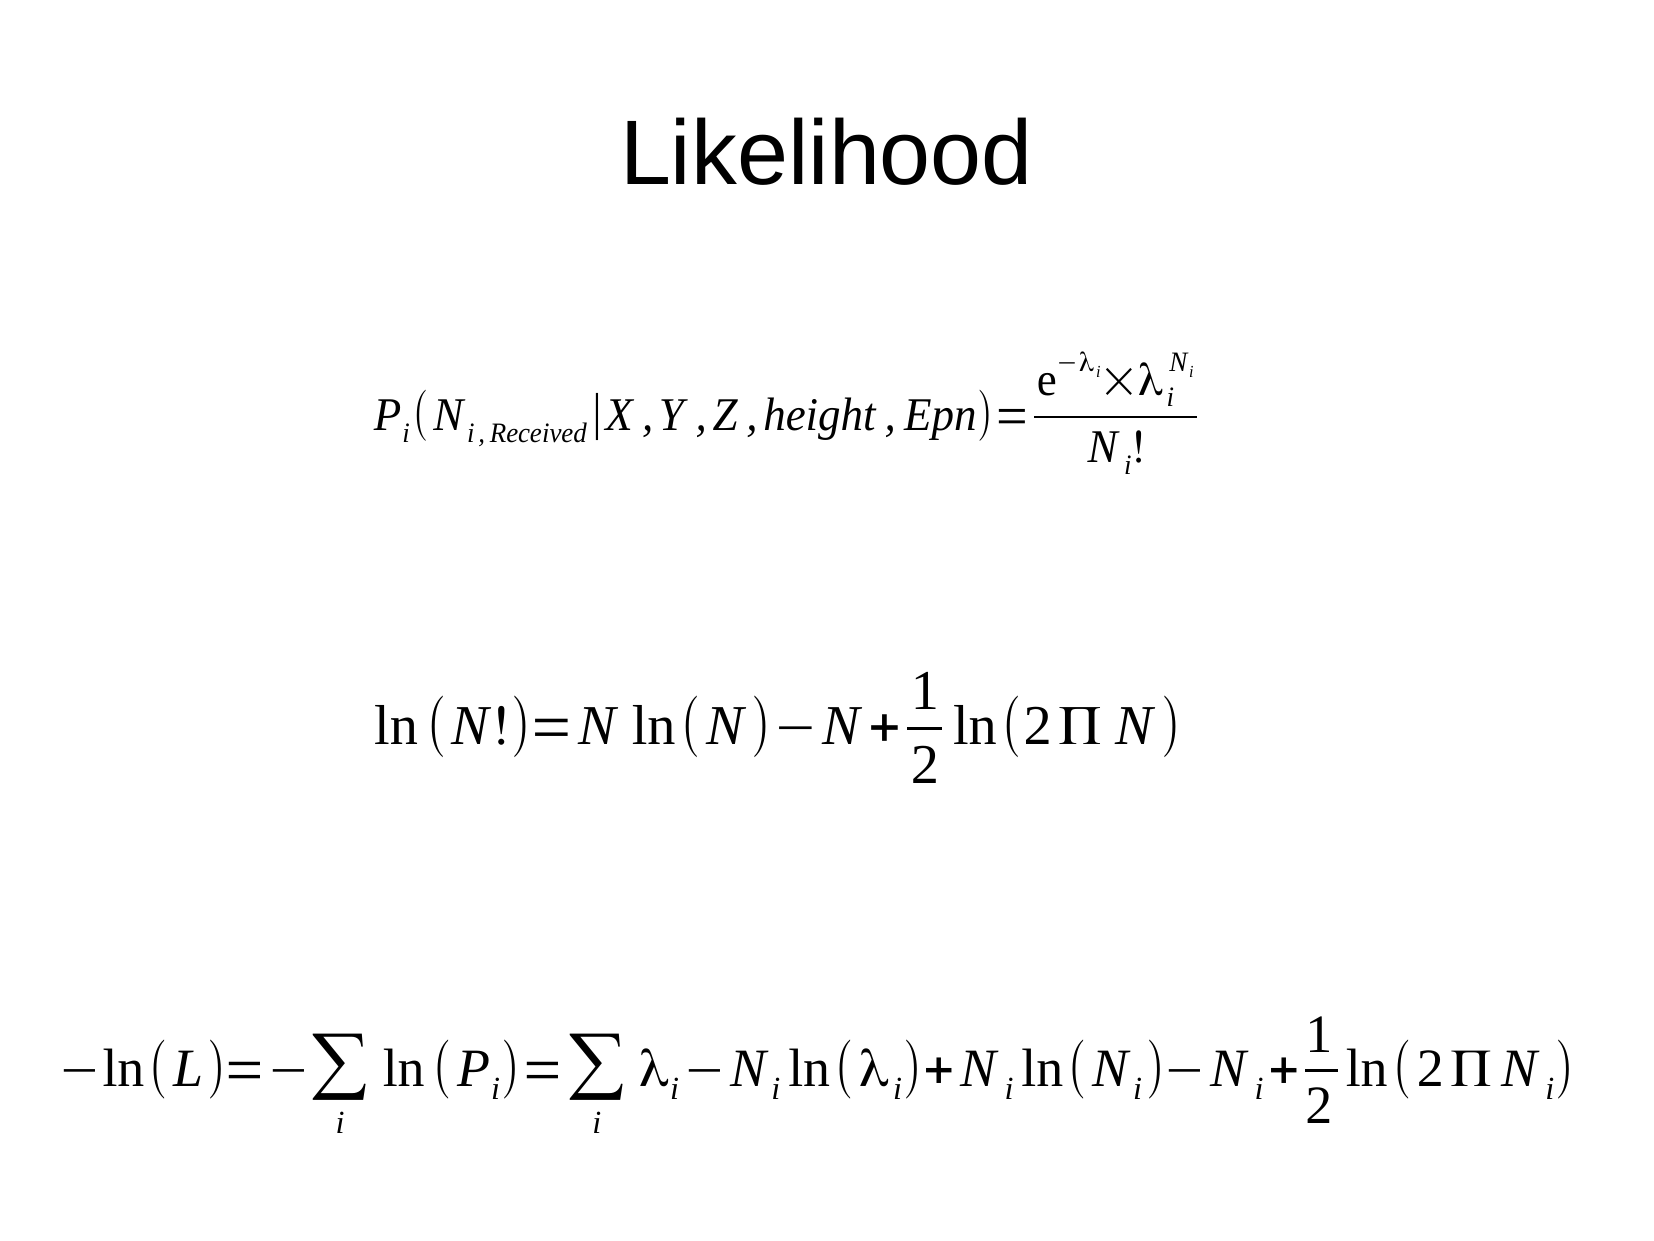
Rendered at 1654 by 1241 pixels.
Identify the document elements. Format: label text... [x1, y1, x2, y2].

title Likelihood [82, 49, 1571, 257]
chart [360, 345, 1209, 481]
chart [360, 660, 1193, 796]
chart [45, 1005, 1587, 1141]
